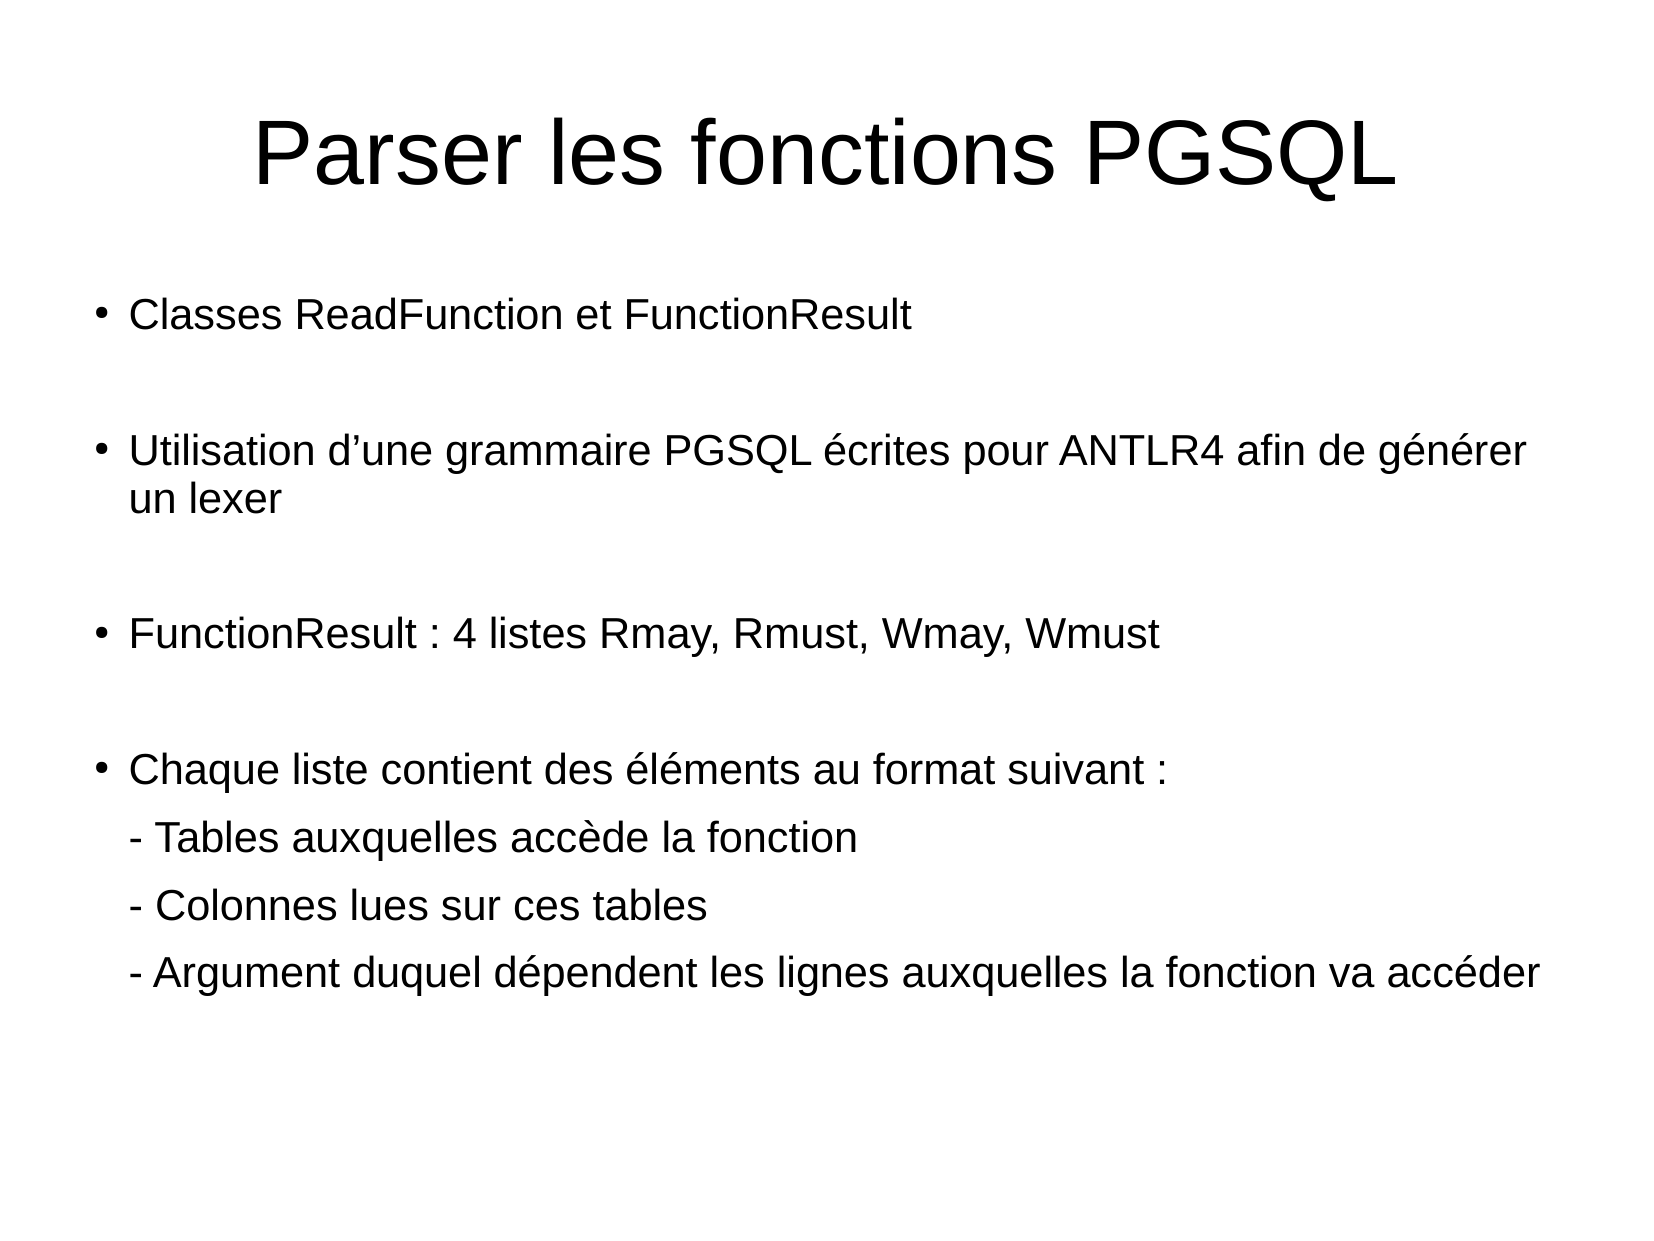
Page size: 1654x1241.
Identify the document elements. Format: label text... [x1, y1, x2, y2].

title Parser les fonctions PGSQL [82, 49, 1571, 257]
list Classes ReadFunction et FunctionResult Utilisation d’une grammaire PGSQL écrites pour ANTLR4 afin de générer un lexer FunctionResult : 4 listes Rmay, Rmust, Wmay, Wmust Chaque liste contient des éléments au format suivant : - Tables auxquelles accède la fonction - Colonnes lues sur ces tables - Argument duquel dépendent les lignes auxquelles la fonction va accéder [82, 290, 1571, 1010]
